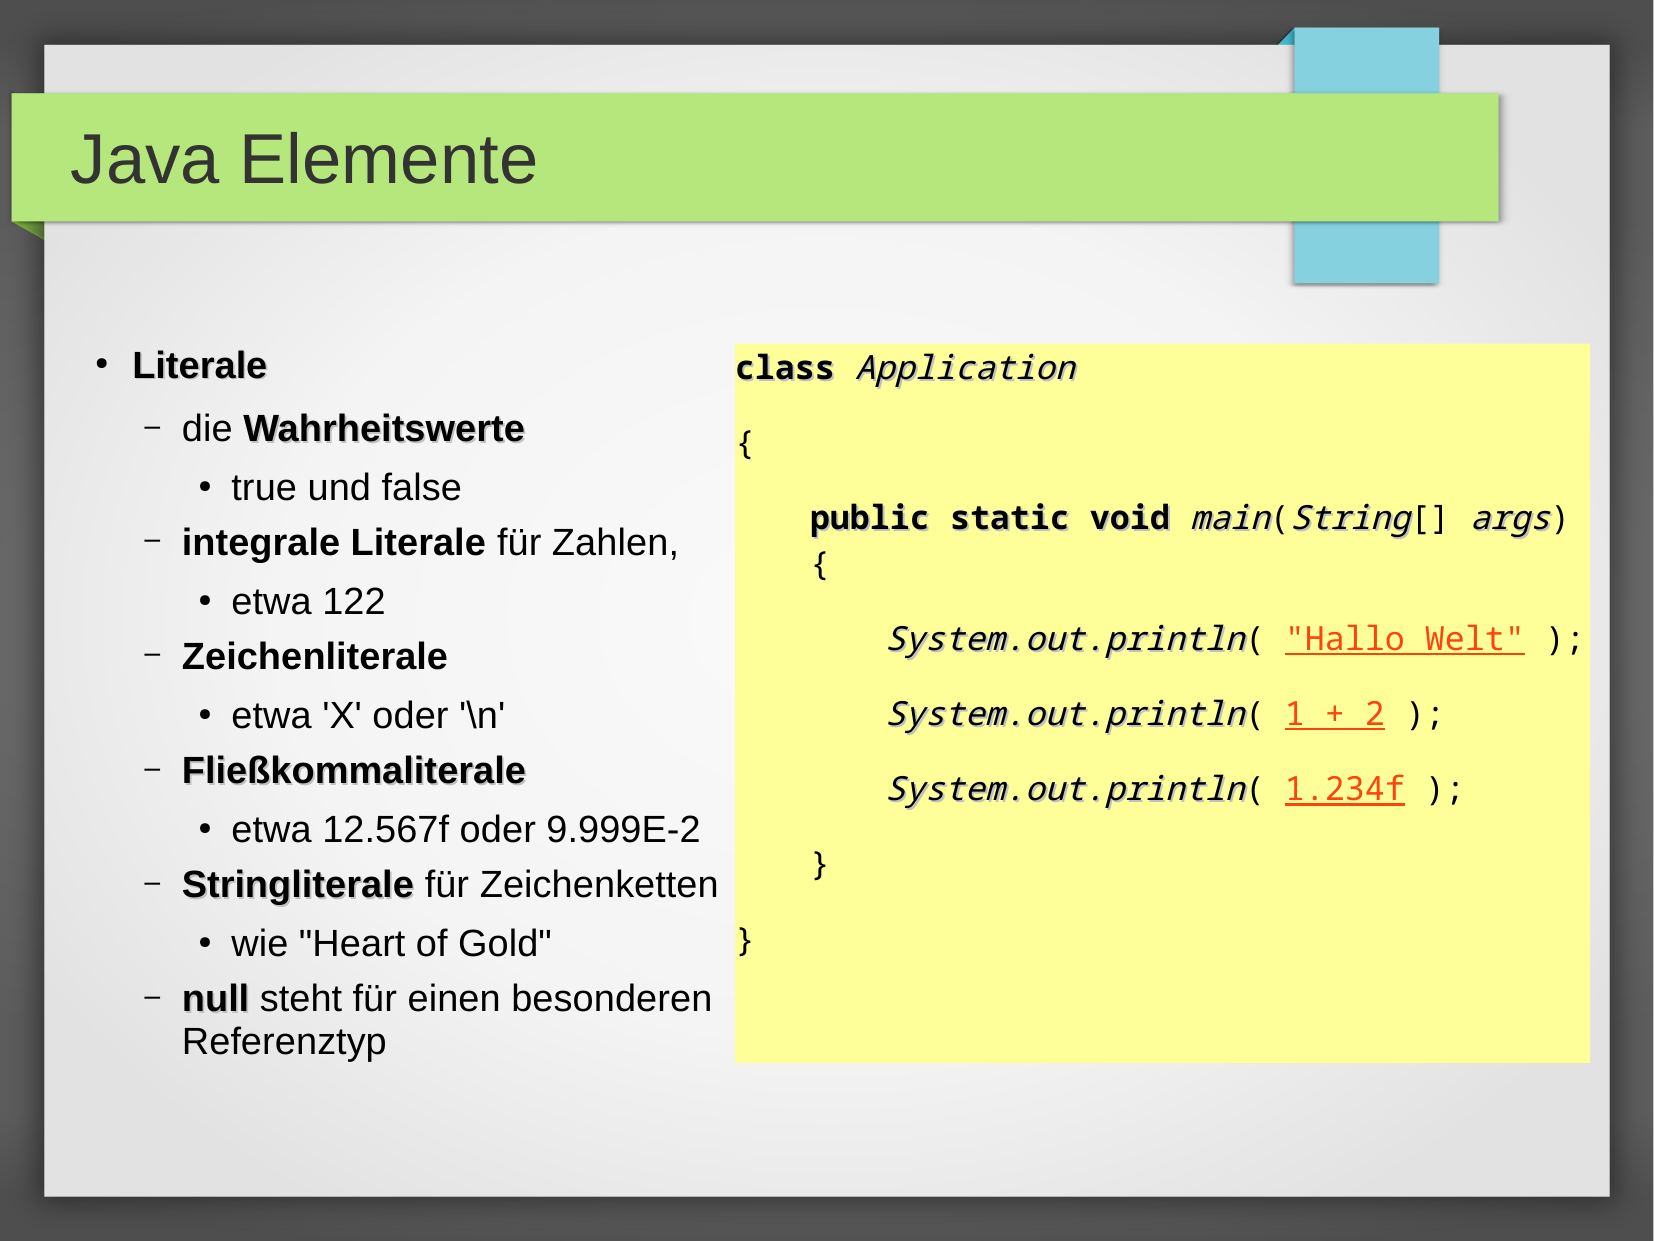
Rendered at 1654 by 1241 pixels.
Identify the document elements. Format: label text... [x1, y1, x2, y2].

list class Application { public static void main(String[] args) { System.out.println( "Hallo Welt" ); System.out.println( 1 + 2 ); System.out.println( 1.234f ); } } [735, 343, 1591, 1063]
list Literale die Wahrheitswerte true und false integrale Literale für Zahlen, etwa 122 Zeichenliterale etwa 'X' oder '\n' Fließkommaliterale etwa 12.567f oder 9.999E-2 Stringliterale für Zeichenketten wie "Heart of Gold" null steht für einen besonderen Referenztyp [82, 343, 735, 1063]
title Java Elemente [70, 106, 1229, 213]
picture [0, 0, 1654, 1241]
